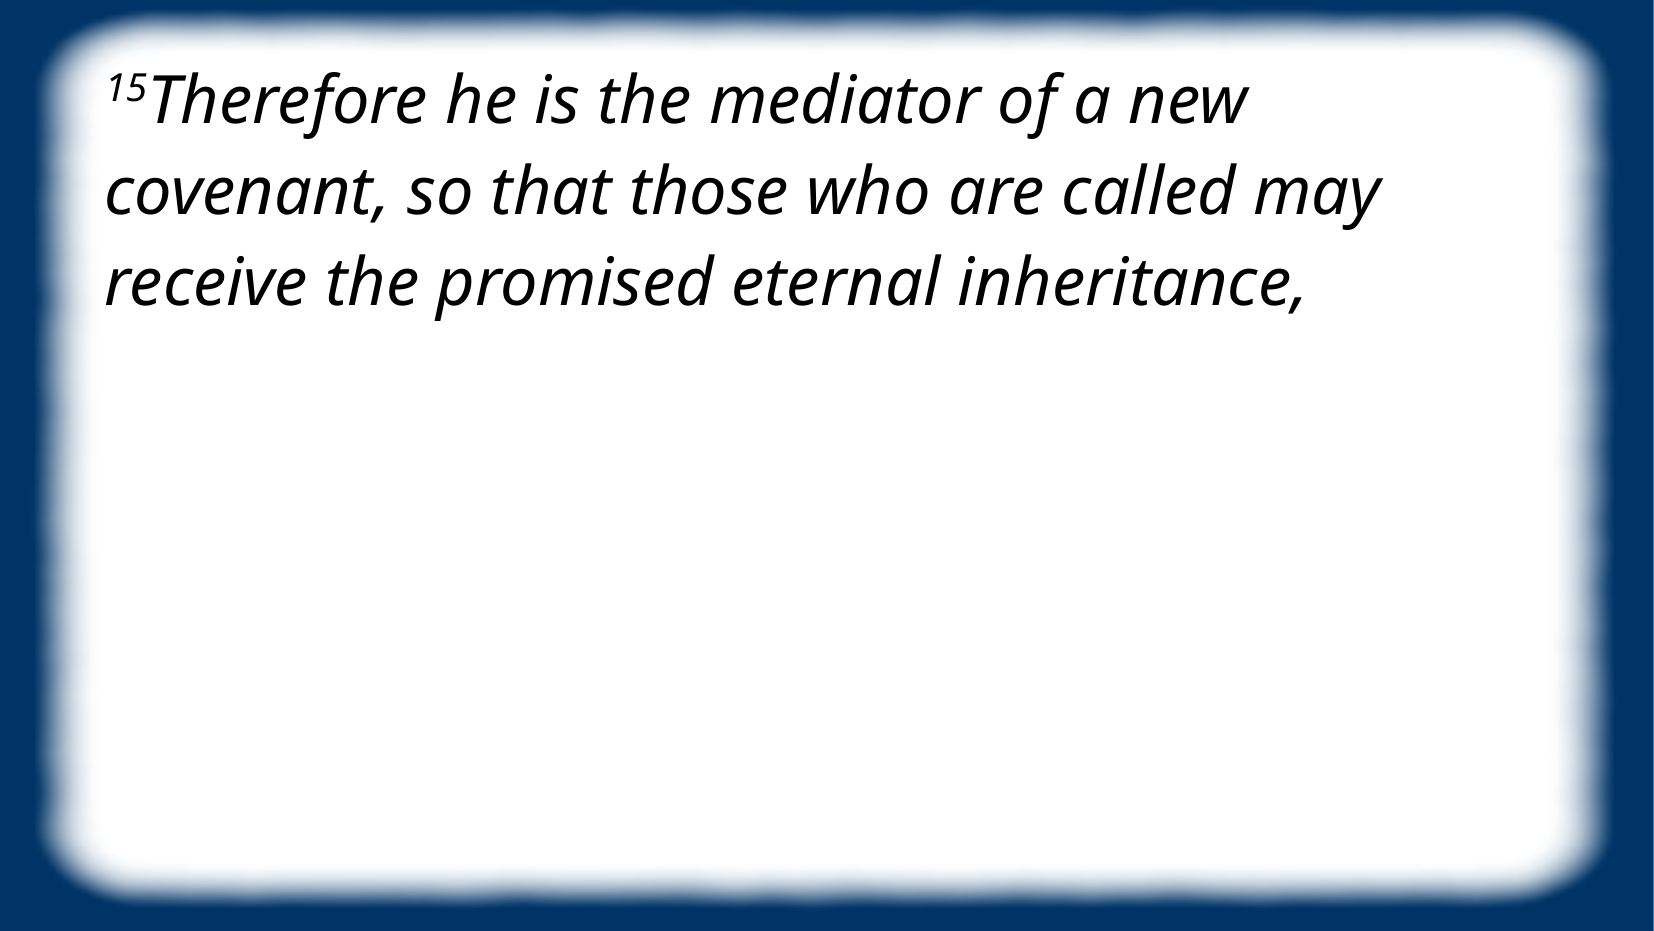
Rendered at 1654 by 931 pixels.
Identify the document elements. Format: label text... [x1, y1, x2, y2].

text_box 15Therefore he is the mediator of a new covenant, so that those who are called may receive the promised eternal inheritance, [90, 45, 1561, 327]
picture [0, 0, 1654, 931]
